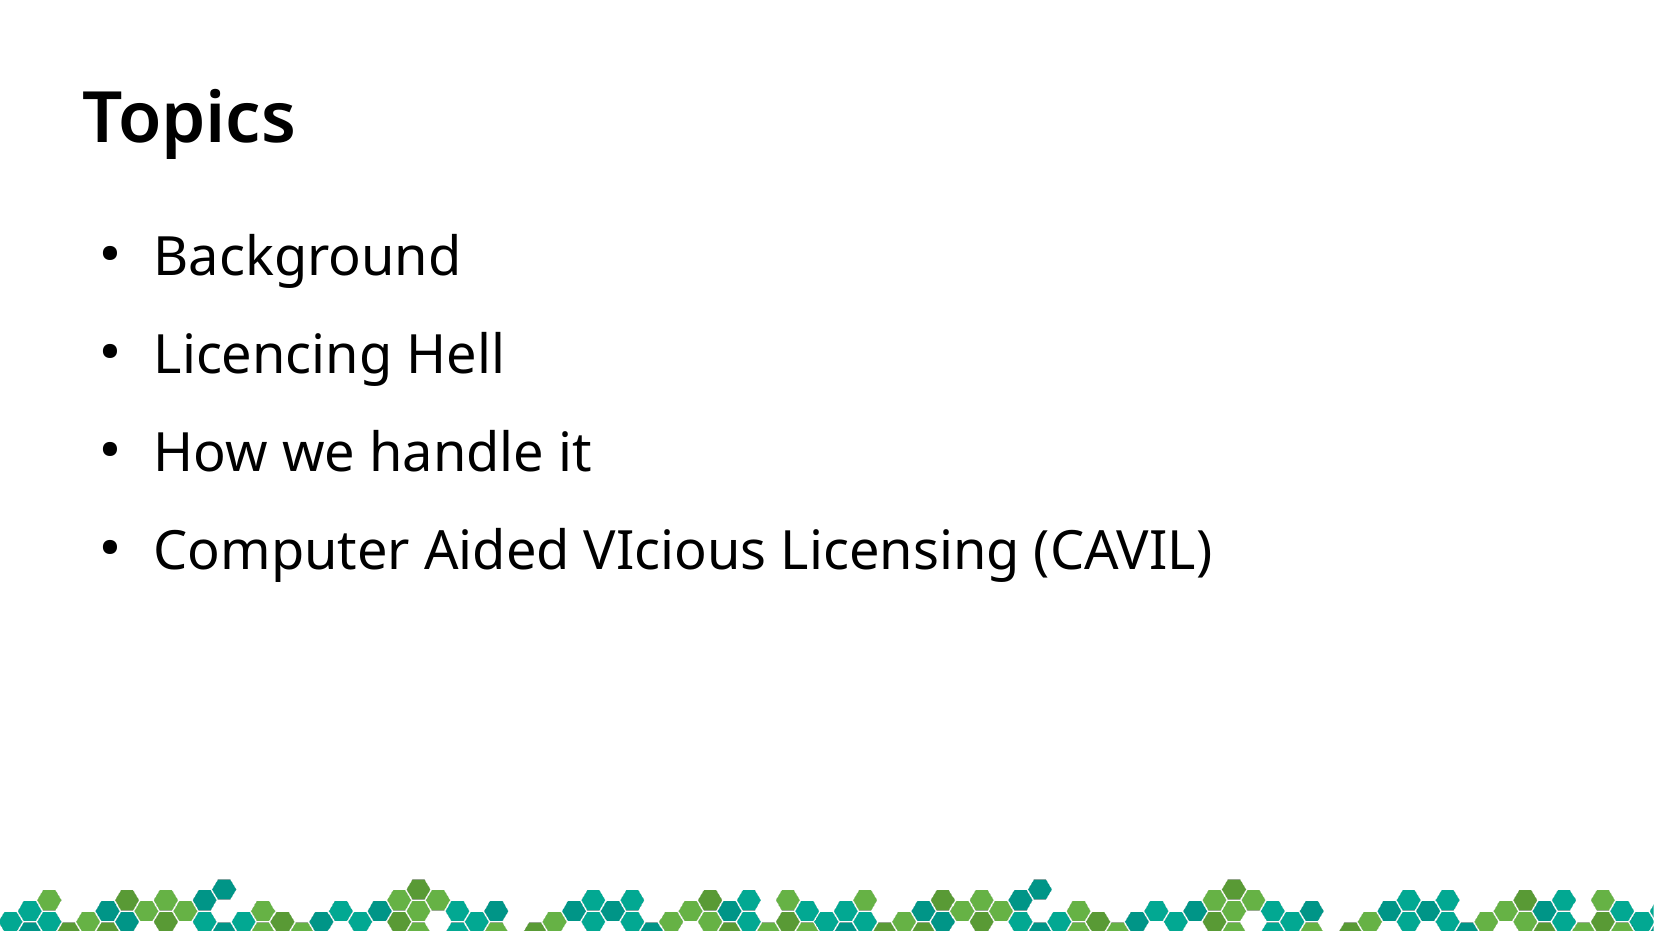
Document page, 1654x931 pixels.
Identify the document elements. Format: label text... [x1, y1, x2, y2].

picture [0, 871, 1654, 931]
list Background Licencing Hell How we handle it Computer Aided VIcious Licensing (CAVIL) [82, 217, 1571, 855]
title Topics [82, 37, 1571, 193]
